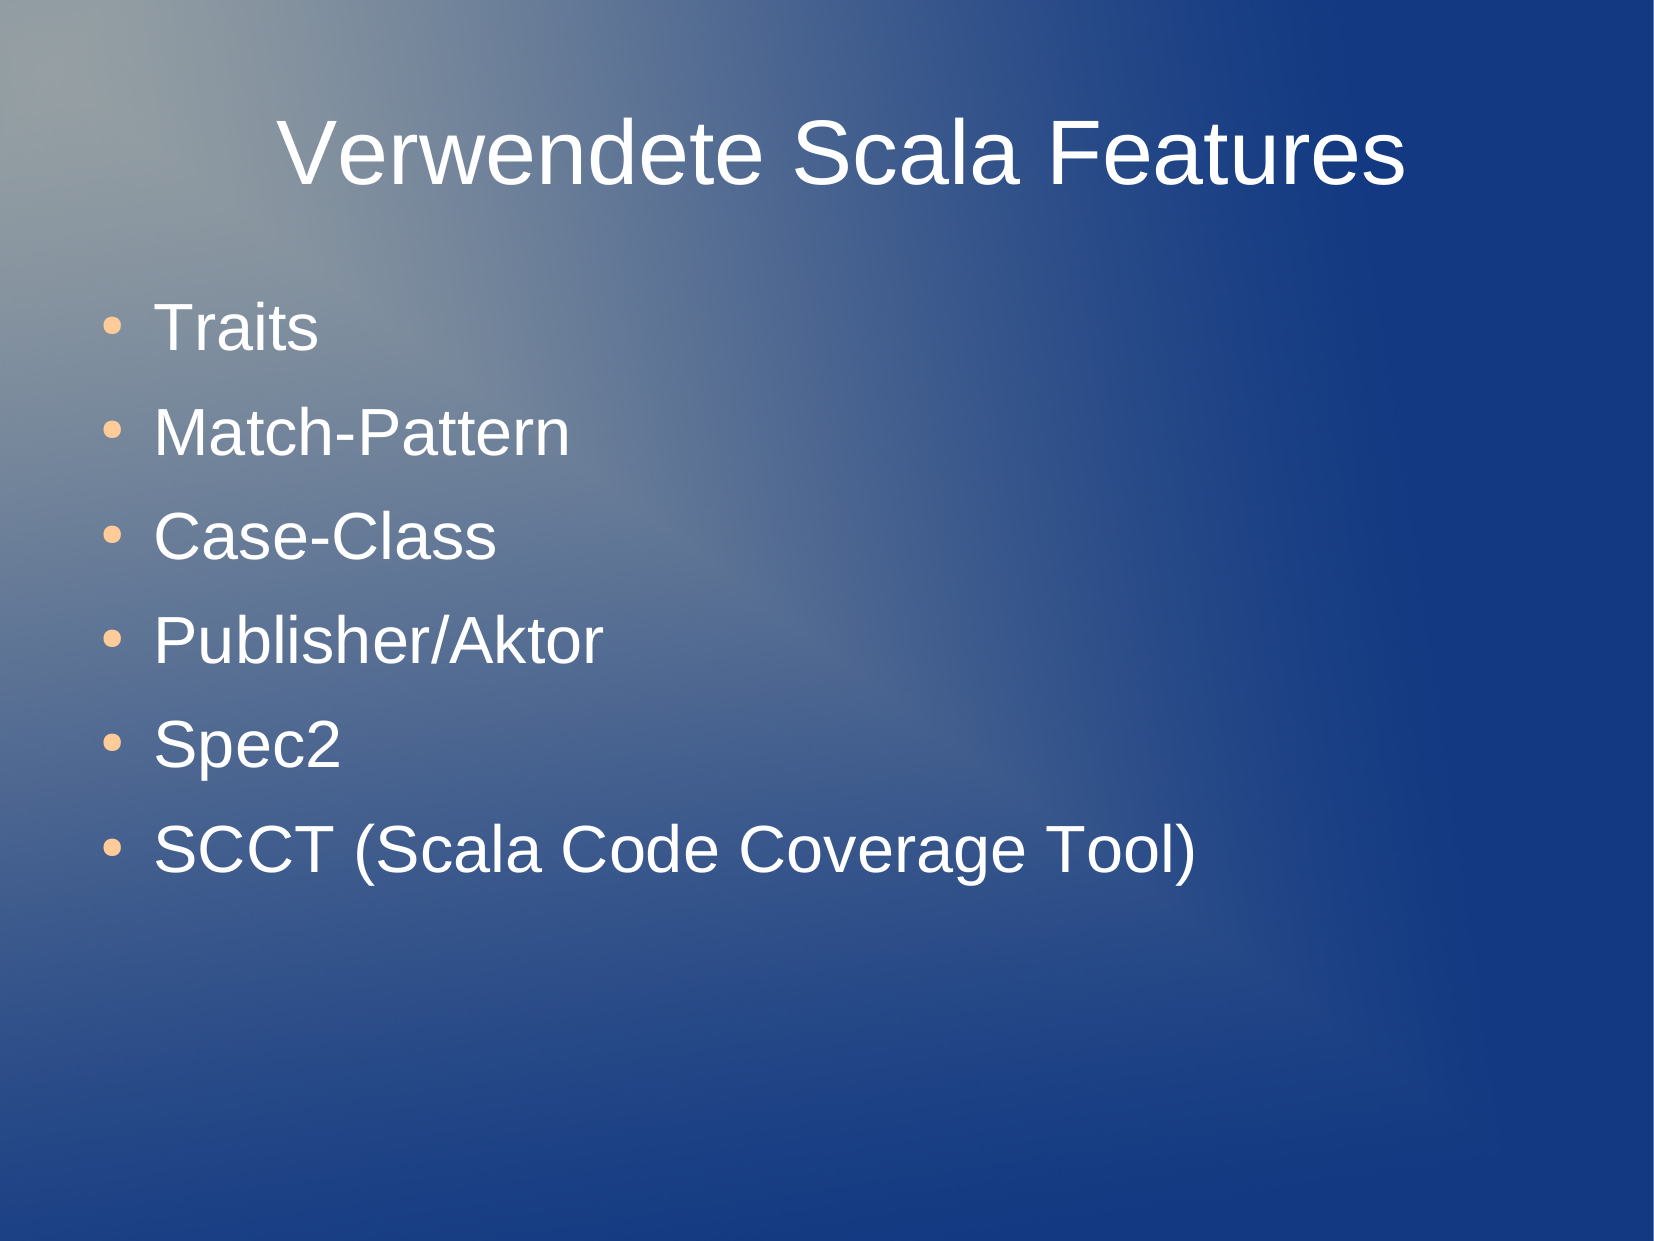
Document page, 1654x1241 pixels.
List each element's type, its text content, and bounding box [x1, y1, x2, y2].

title Verwendete Scala Features [82, 49, 1571, 257]
picture [0, 0, 1654, 1241]
list Traits Match-Pattern Case-Class Publisher/Aktor Spec2 SCCT (Scala Code Coverage Tool) [82, 290, 1571, 1109]
